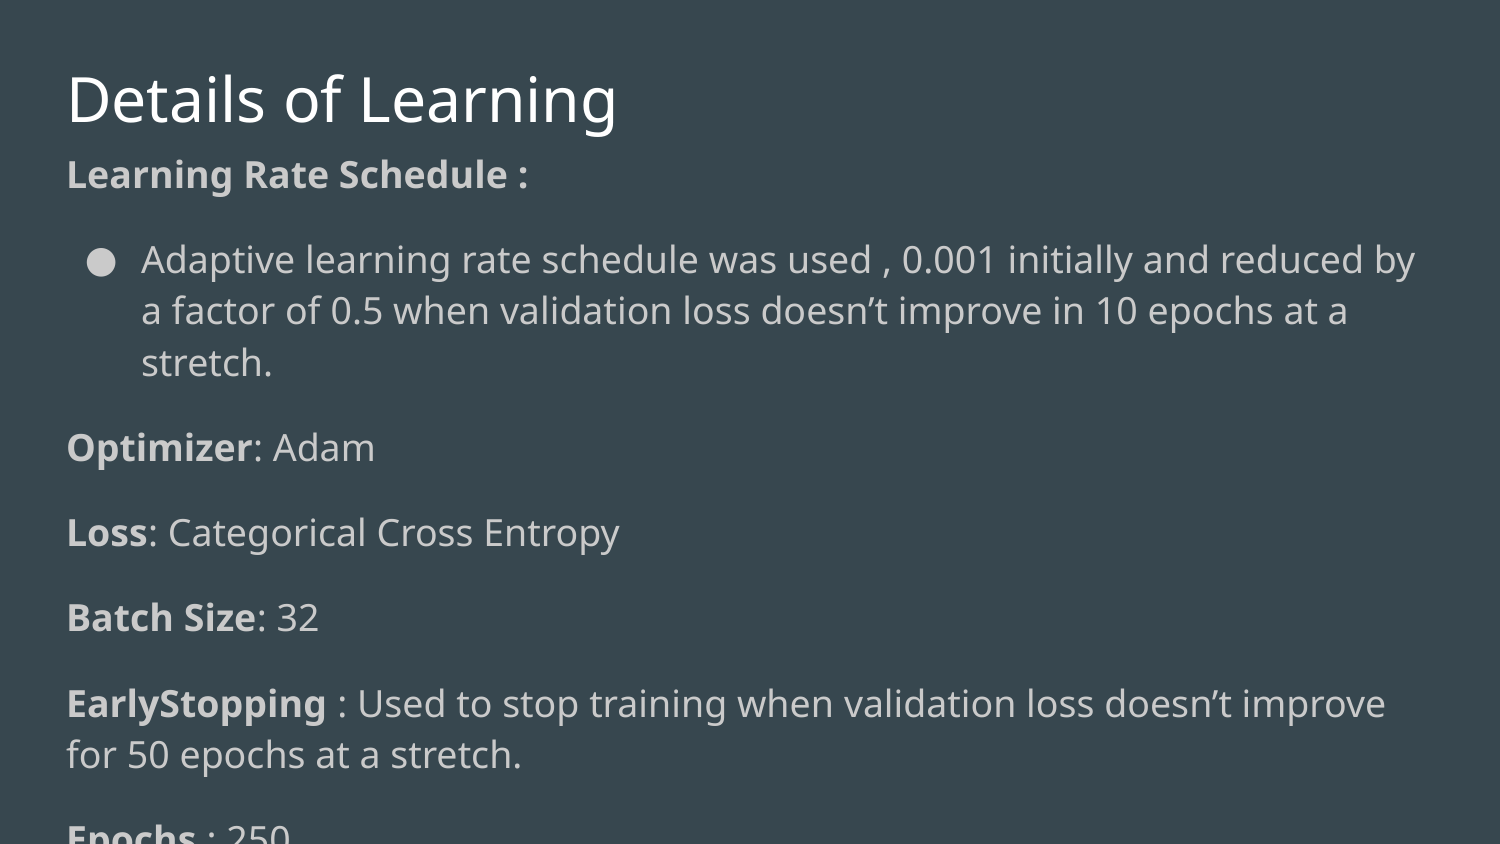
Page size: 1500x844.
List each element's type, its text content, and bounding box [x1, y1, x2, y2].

title Details of Learning [51, 45, 1449, 129]
list Learning Rate Schedule : Adaptive learning rate schedule was used , 0.001 initially and reduced by a factor of 0.5 when validation loss doesn’t improve in 10 epochs at a stretch. Optimizer: Adam Loss: Categorical Cross Entropy Batch Size: 32 EarlyStopping : Used to stop training when validation loss doesn’t improve for 50 epochs at a stretch. Epochs : 250 Dropout rate : 0.5 [51, 129, 1449, 806]
